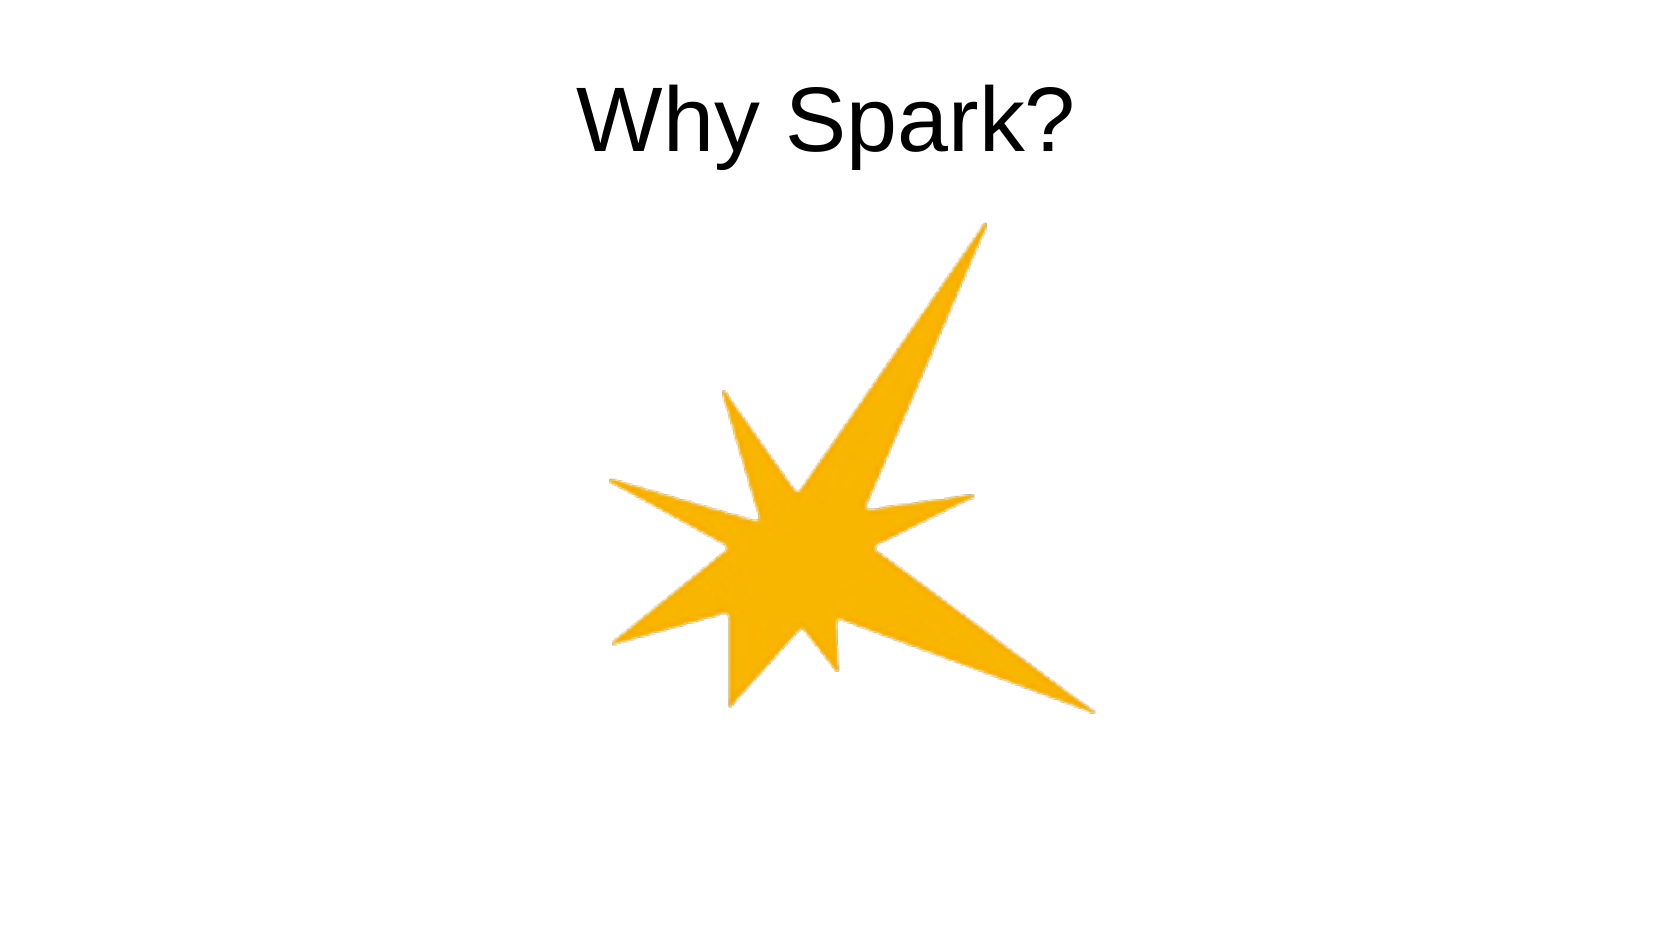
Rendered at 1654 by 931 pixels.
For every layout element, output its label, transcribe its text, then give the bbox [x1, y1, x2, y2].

text_box Why Spark? [82, 37, 1571, 193]
picture [366, 62, 1297, 931]
